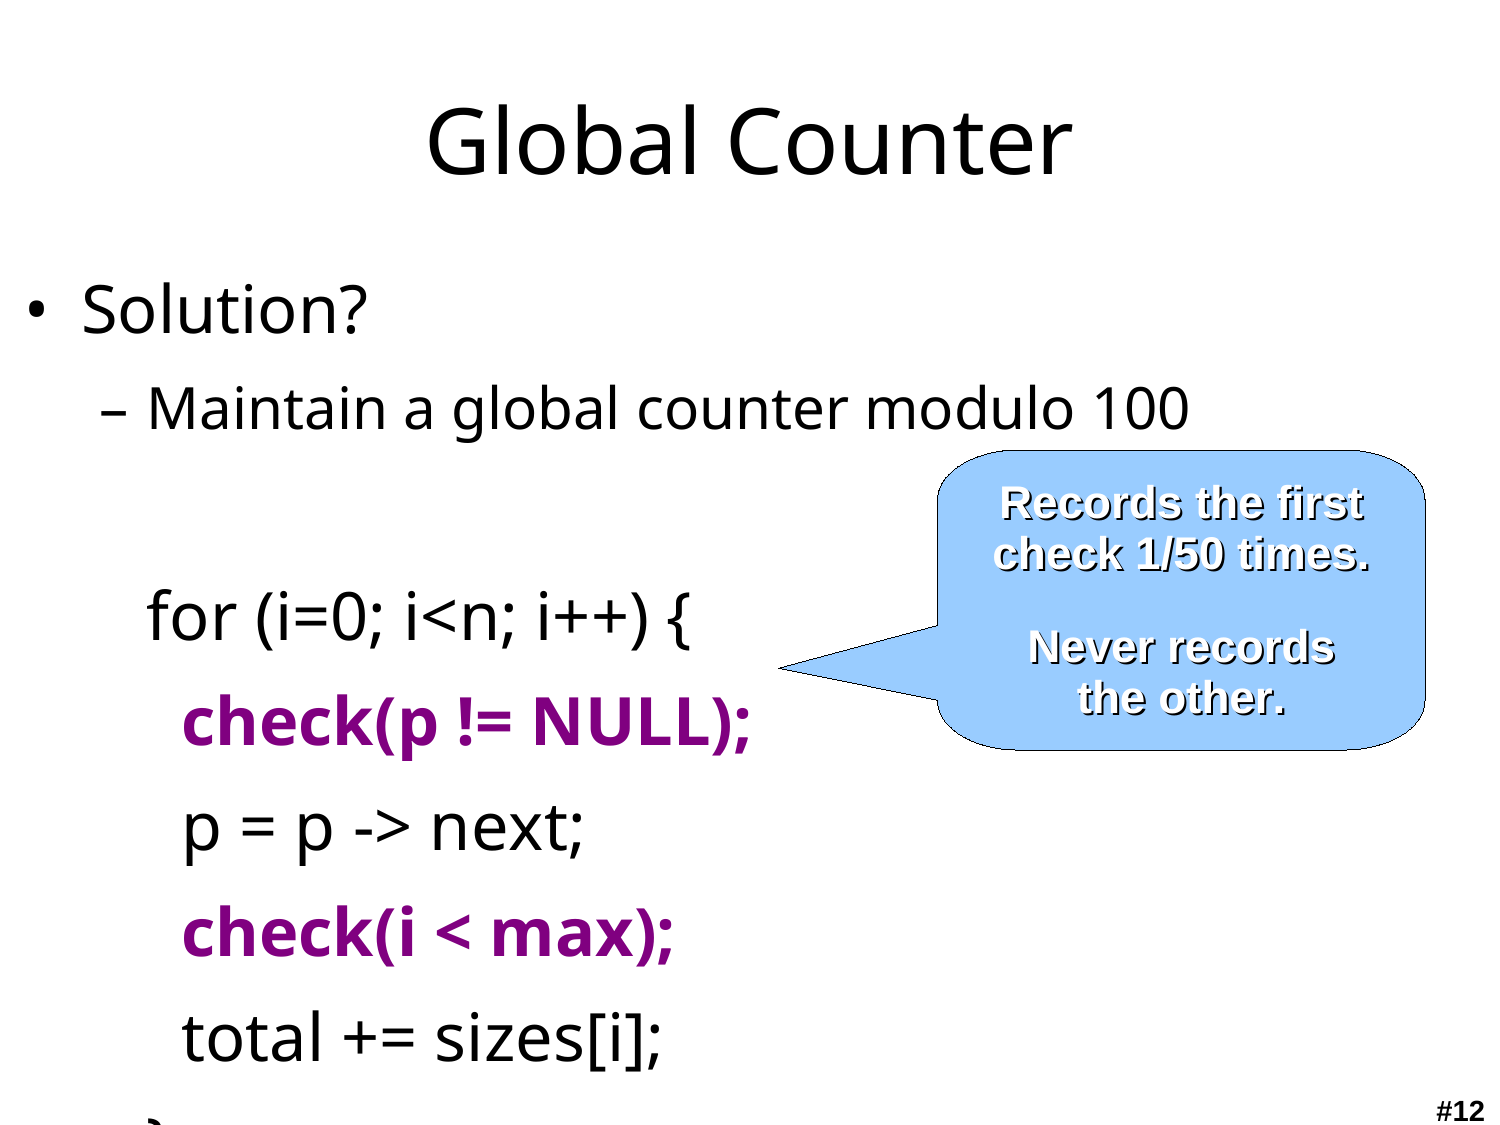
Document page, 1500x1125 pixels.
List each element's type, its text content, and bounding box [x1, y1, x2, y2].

title Global Counter [24, 45, 1476, 233]
list Solution? Maintain a global counter modulo 100 for (i=0; i<n; i++) { check(p != NULL); p = p -> next; check(i < max); total += sizes[i]; } [24, 262, 1476, 1101]
text_box Records the first check 1/50 times. Never records the other. [778, 450, 1426, 751]
